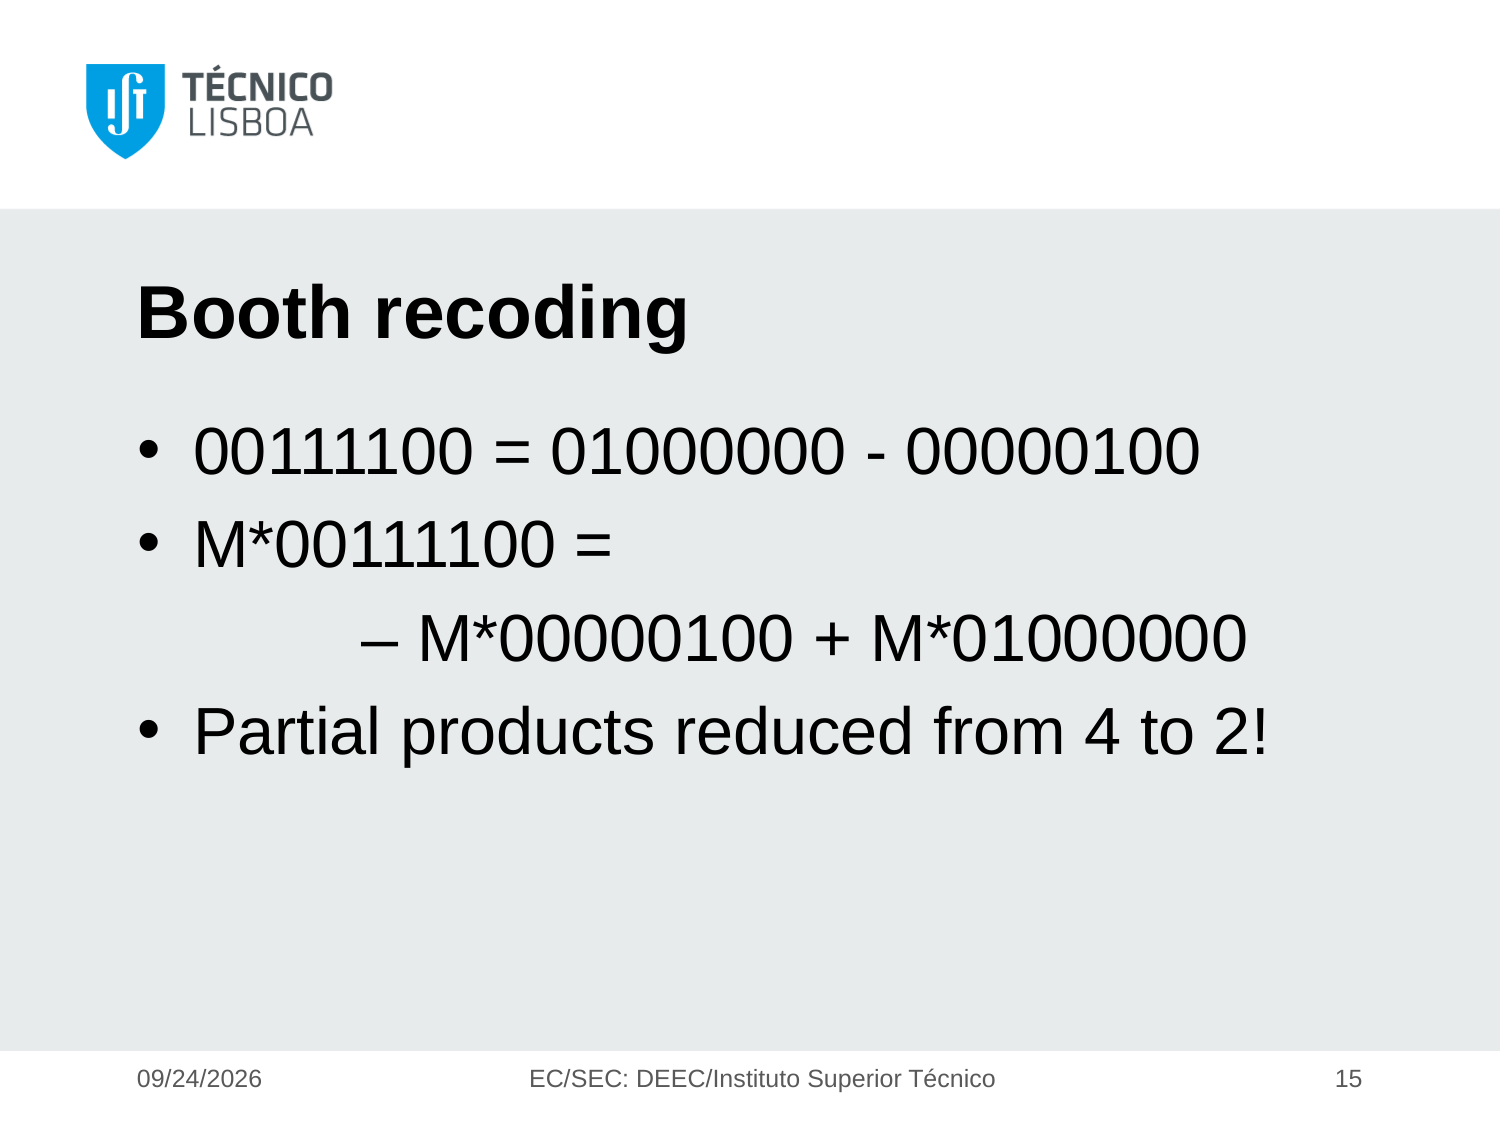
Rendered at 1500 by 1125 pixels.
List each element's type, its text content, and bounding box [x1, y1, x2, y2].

list 00111100 = 01000000 - 00000100 M*00111100 = – M*00000100 + M*01000000 Partial products reduced from 4 to 2! [121, 400, 1378, 1005]
footer EC/SEC: DEEC/Instituto Superior Técnico [512, 1052, 1021, 1103]
slide_number 10/22/2018 [121, 1052, 425, 1103]
picture [0, 0, 1500, 1125]
title Booth recoding [121, 237, 1378, 381]
slide_number <number> [1077, 1052, 1378, 1103]
